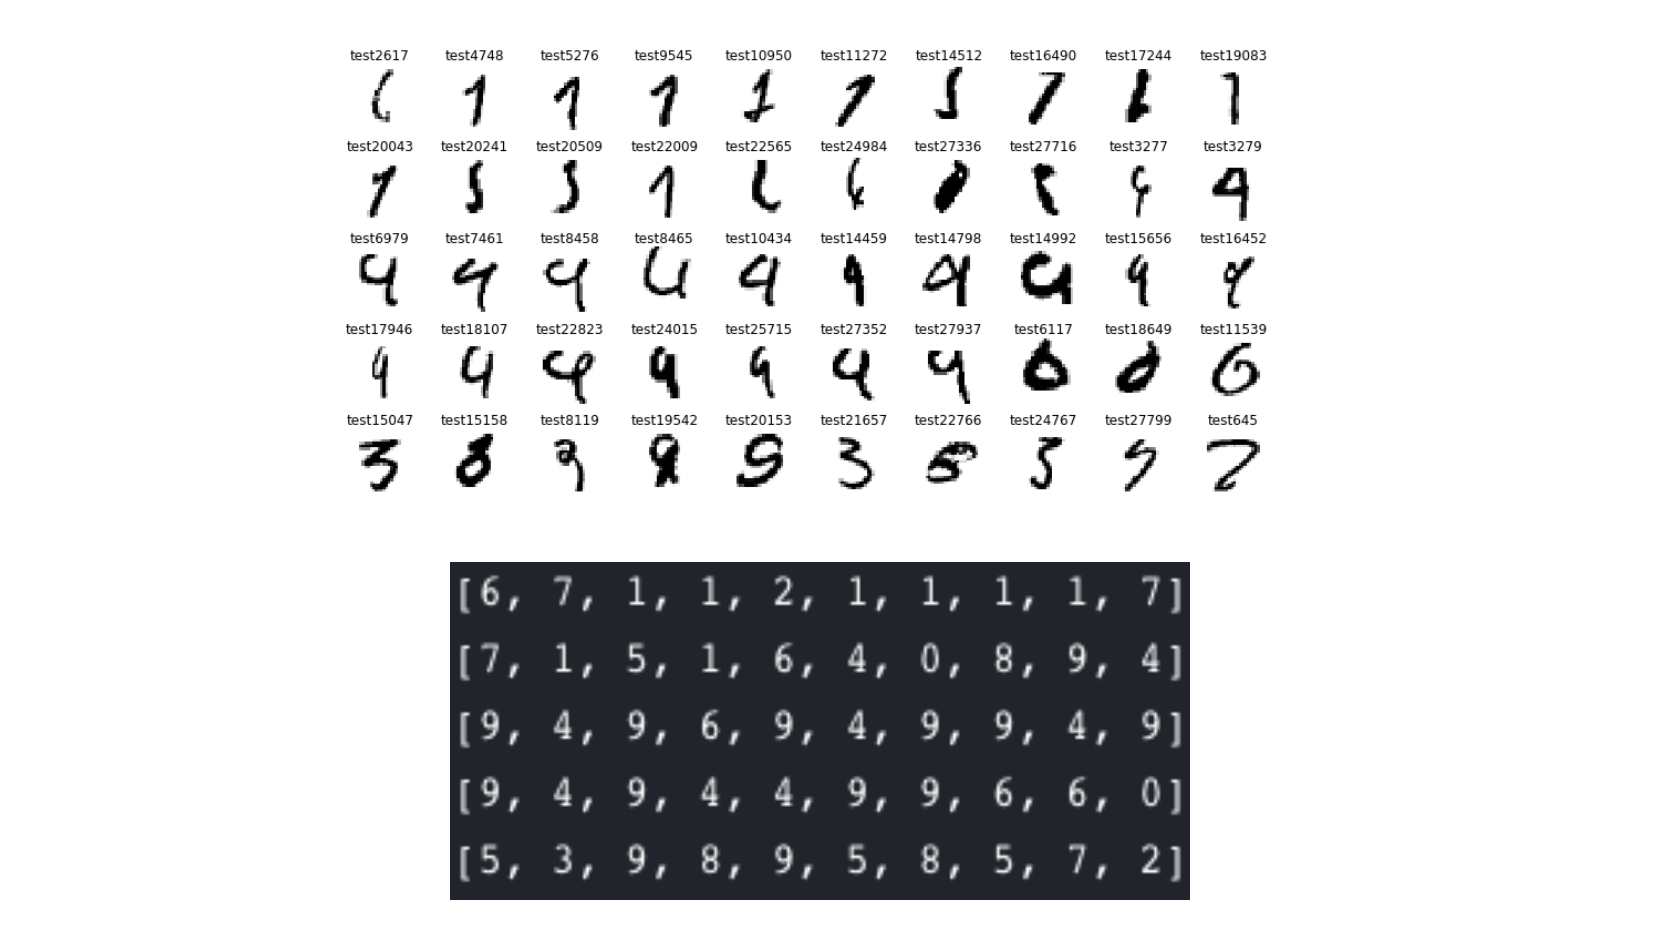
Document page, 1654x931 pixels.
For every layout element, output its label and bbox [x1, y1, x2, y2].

picture [450, 562, 1190, 901]
picture [337, 37, 1280, 507]
